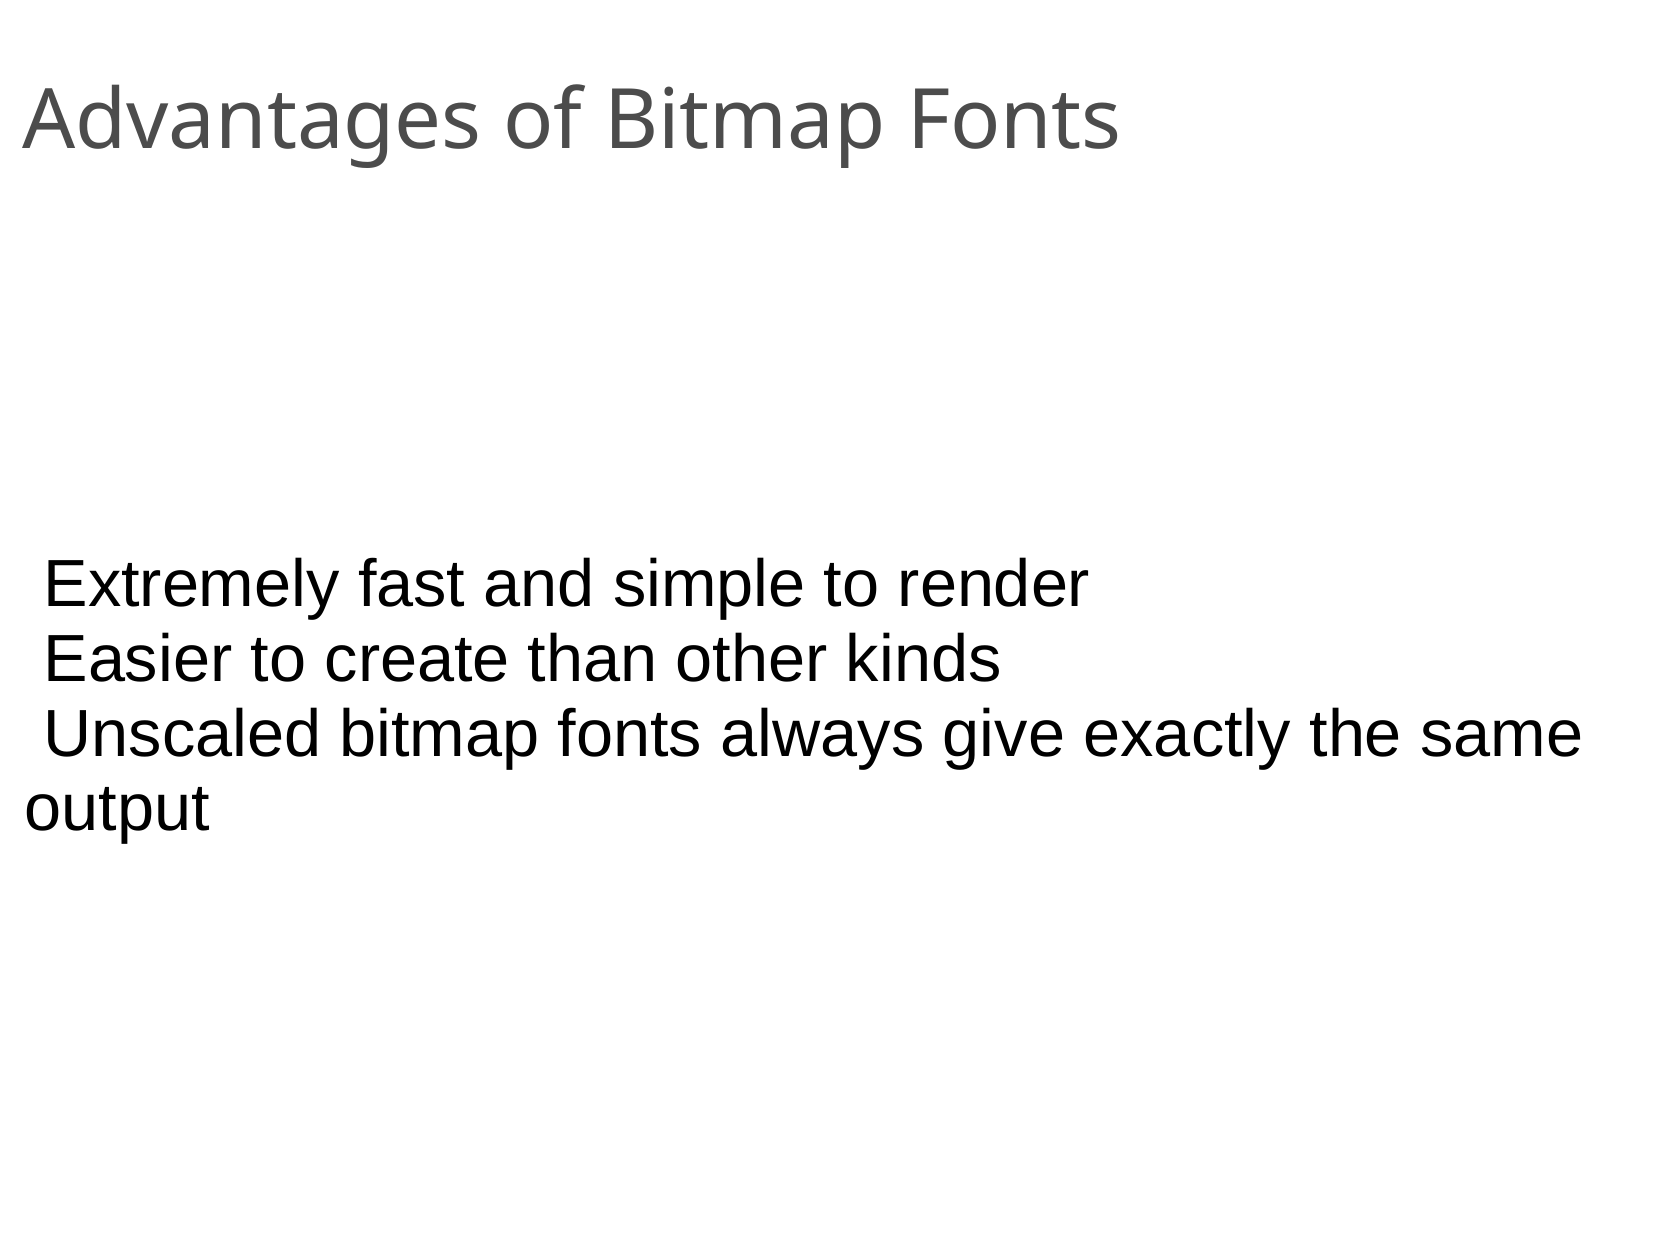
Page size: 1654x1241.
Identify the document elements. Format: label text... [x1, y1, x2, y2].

subtitle Extremely fast and simple to render Easier to create than other kinds Unscaled bitmap fonts always give exactly the same output [25, 233, 1654, 1158]
title Advantages of Bitmap Fonts [22, 26, 1654, 205]
